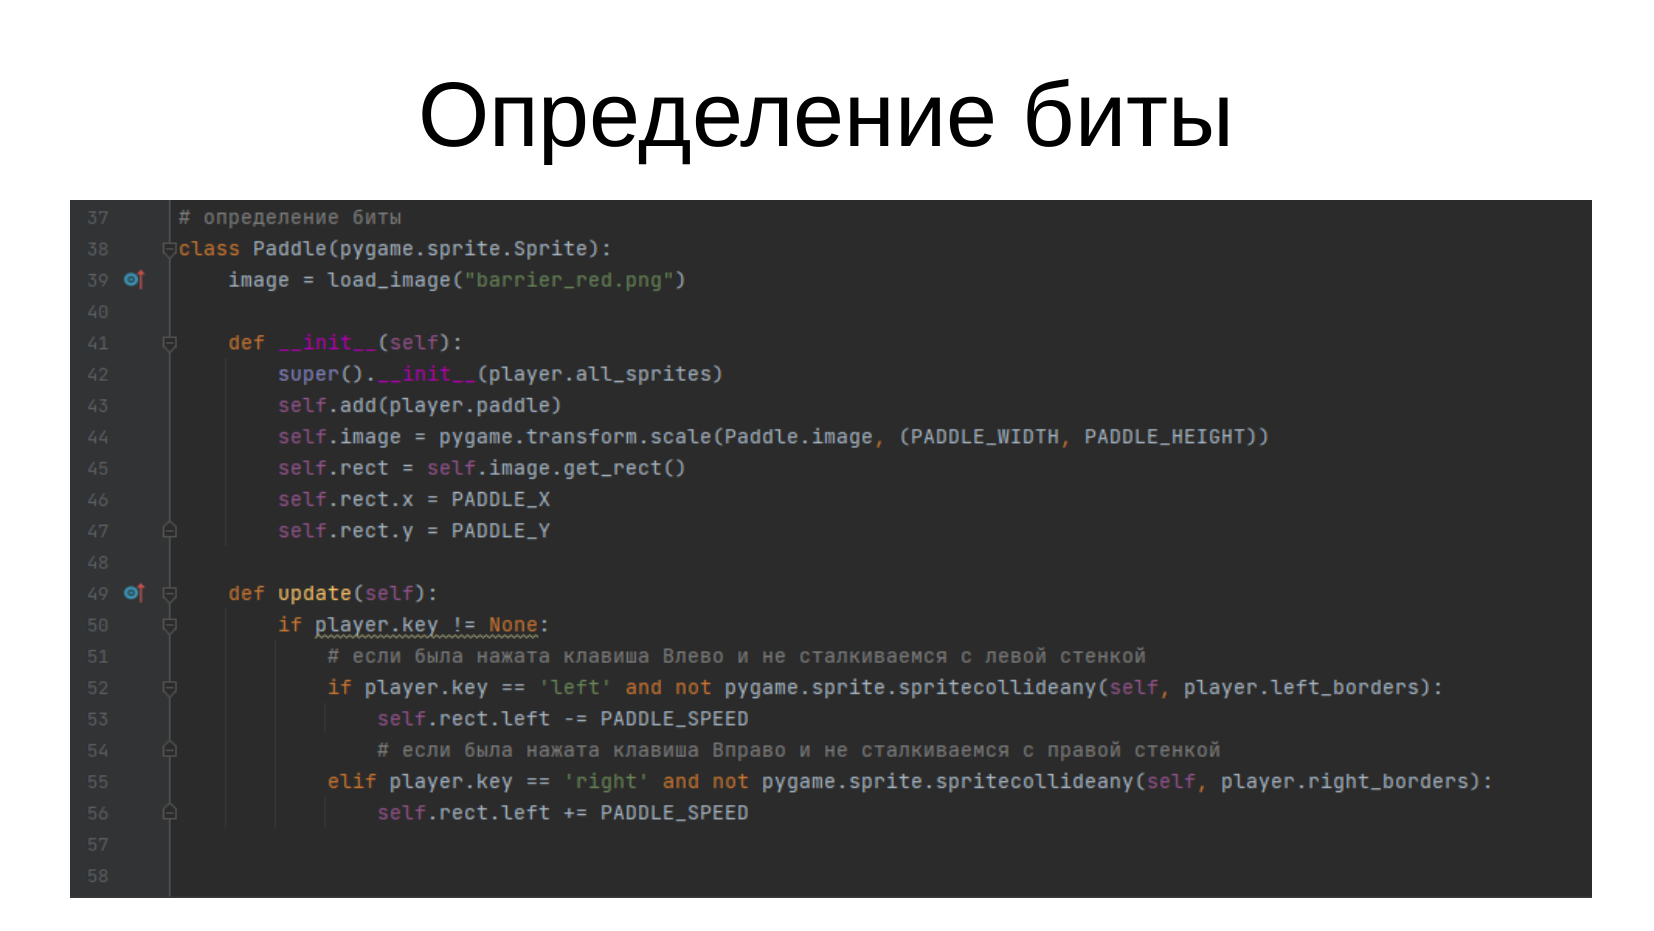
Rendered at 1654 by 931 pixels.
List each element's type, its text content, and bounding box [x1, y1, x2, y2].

title Определение биты [82, 37, 1571, 193]
picture [70, 200, 1592, 898]
